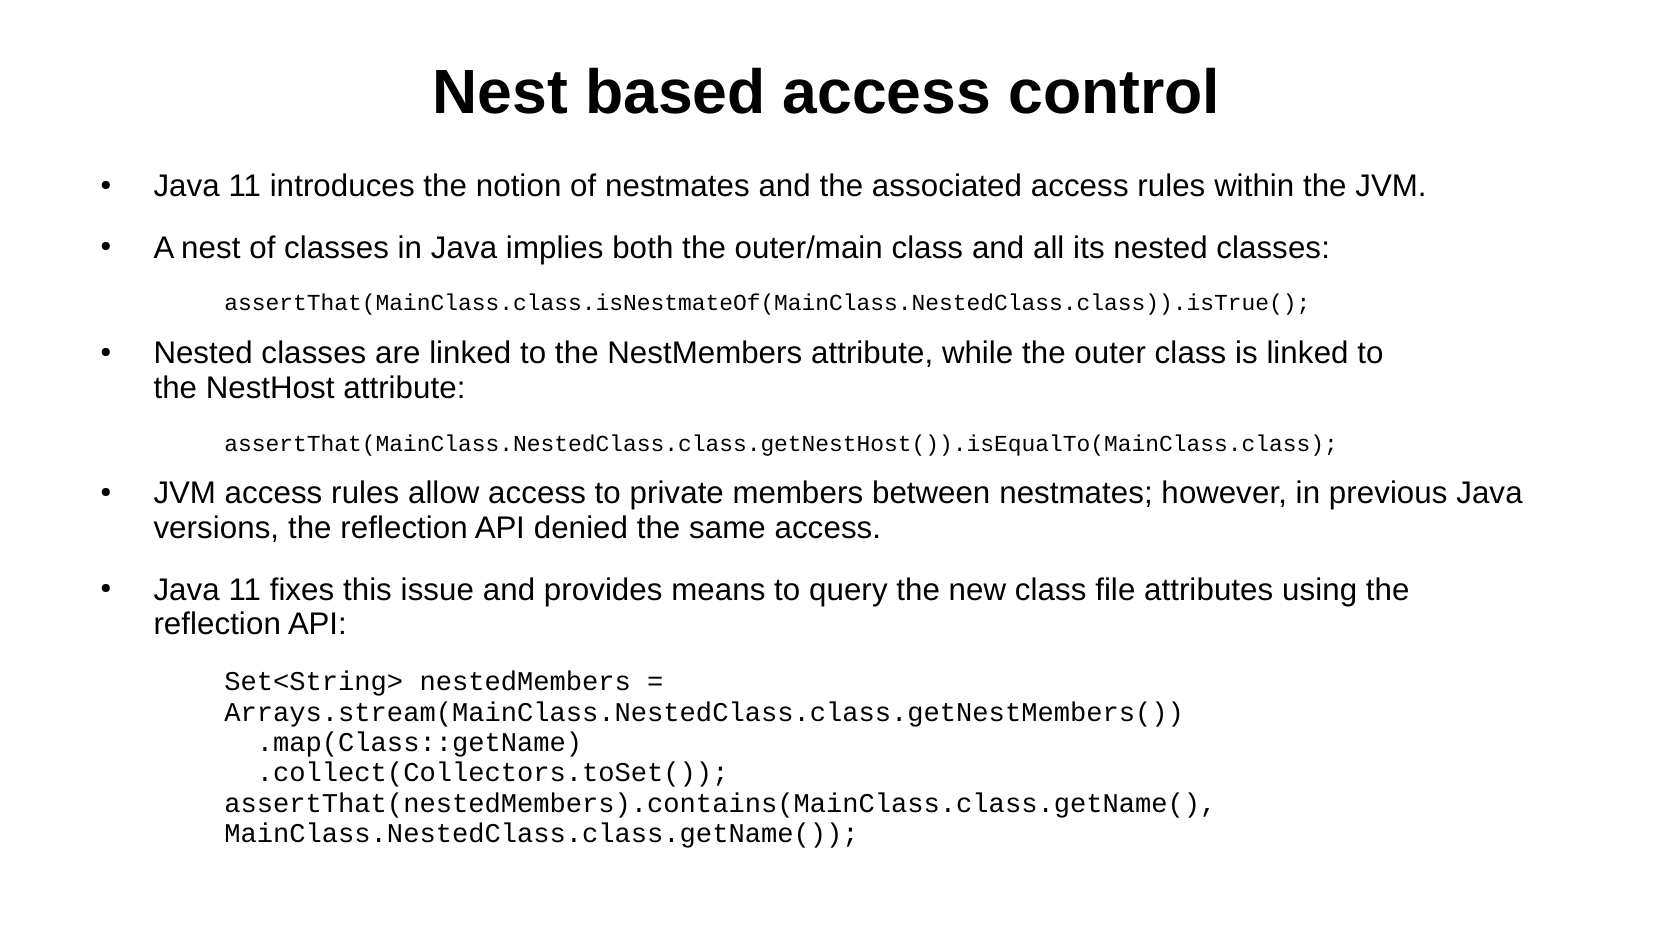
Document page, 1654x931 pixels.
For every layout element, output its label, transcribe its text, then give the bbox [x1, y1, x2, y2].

title Nest based access control [82, 37, 1571, 147]
list Java 11 introduces the notion of nestmates and the associated access rules within the JVM. A nest of classes in Java implies both the outer/main class and all its nested classes: assertThat(MainClass.class.isNestmateOf(MainClass.NestedClass.class)).isTrue(); Nested classes are linked to the NestMembers attribute, while the outer class is linked to the NestHost attribute: assertThat(MainClass.NestedClass.class.getNestHost()).isEqualTo(MainClass.class); JVM access rules allow access to private members between nestmates; however, in previous Java versions, the reflection API denied the same access. Java 11 fixes this issue and provides means to query the new class file attributes using the reflection API: Set<String> nestedMembers = Arrays.stream(MainClass.NestedClass.class.getNestMembers()) .map(Class::getName) .collect(Collectors.toSet()); assertThat(nestedMembers).contains(MainClass.class.getName(), MainClass.NestedClass.class.getName()); [82, 168, 1538, 889]
